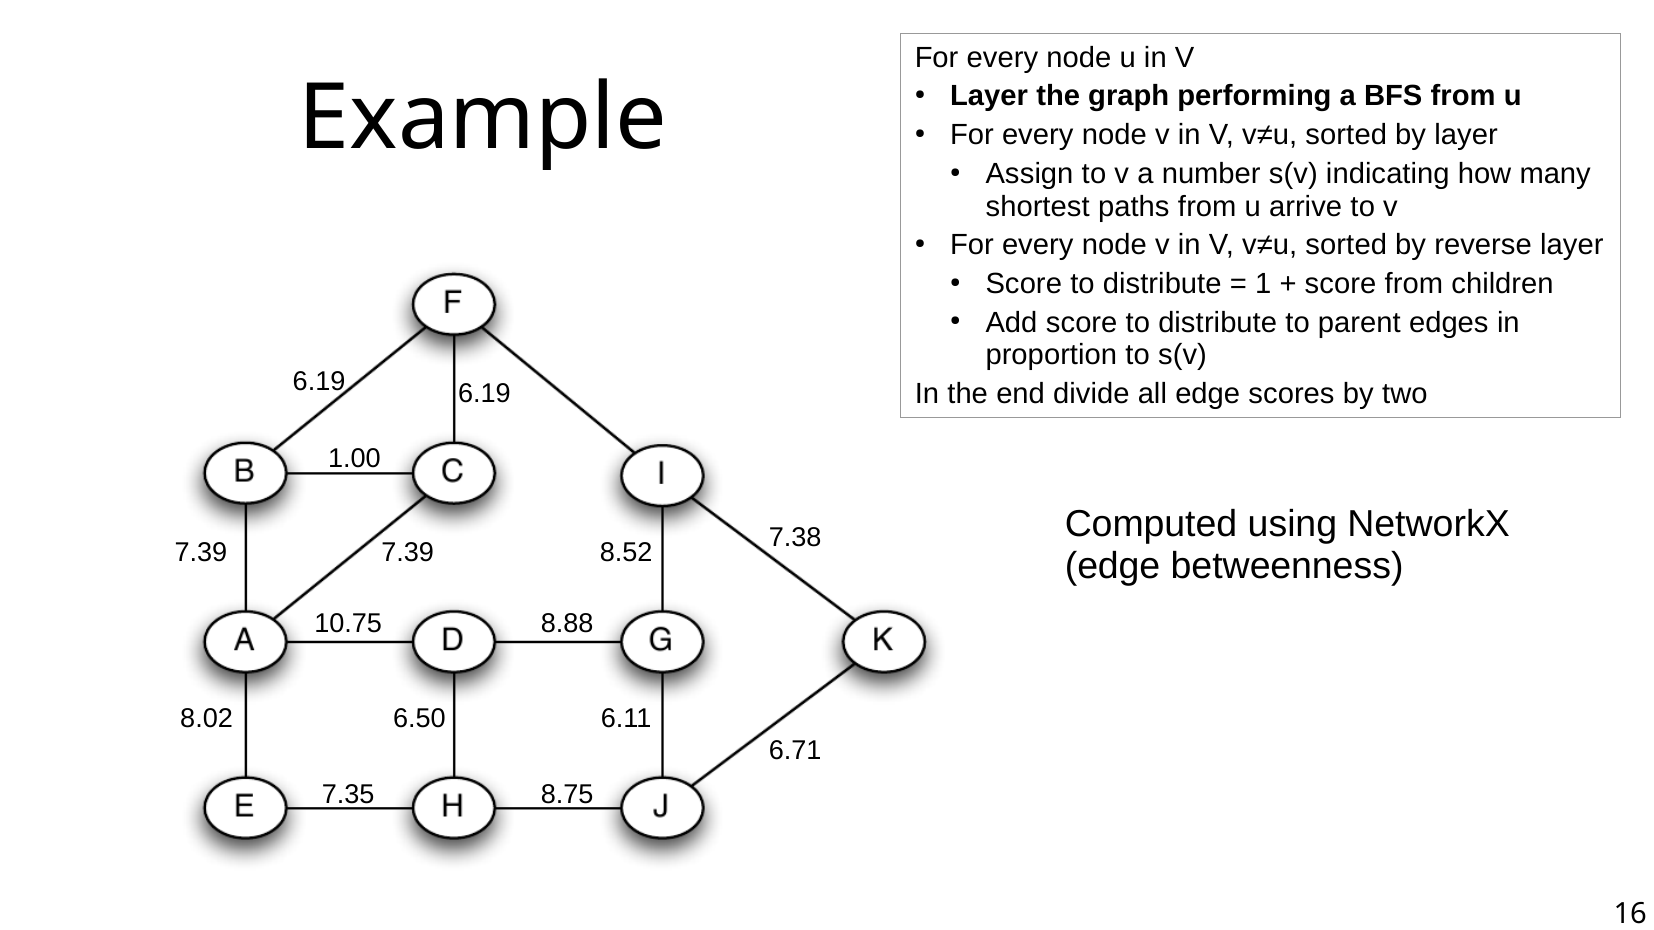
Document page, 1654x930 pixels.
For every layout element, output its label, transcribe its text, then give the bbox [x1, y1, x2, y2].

text_box 8.88 [522, 600, 613, 642]
text_box 8.52 [581, 529, 672, 571]
text_box 1.00 [309, 435, 400, 476]
picture [150, 225, 954, 888]
text_box 8.75 [522, 772, 613, 813]
text_box 6.50 [374, 695, 465, 736]
text_box 7.39 [155, 529, 246, 571]
text_box For every node u in V Layer the graph performing a BFS from u For every node v in V, v≠u, sorted by layer Assign to v a number s(v) indicating how many shortest paths from u arrive to v For every node v in V, v≠u, sorted by reverse layer Score to distribute = 1 + score from children Add score to distribute to parent edges in proportion to s(v) In the end divide all edge scores by two [900, 33, 1621, 361]
text_box 6.11 [581, 695, 672, 736]
text_box 6.19 [274, 358, 365, 399]
text_box 10.75 [288, 600, 409, 667]
text_box 7.35 [288, 771, 409, 838]
picture [901, 361, 954, 417]
text_box 6.19 [439, 370, 530, 411]
text_box Computed using NetworkX (edge betweenness) [1050, 495, 1621, 661]
text_box 6.71 [750, 727, 841, 768]
text_box 7.39 [362, 529, 453, 571]
text_box 8.02 [146, 695, 267, 762]
text_box 7.38 [750, 514, 841, 556]
title Example [29, 1, 937, 225]
